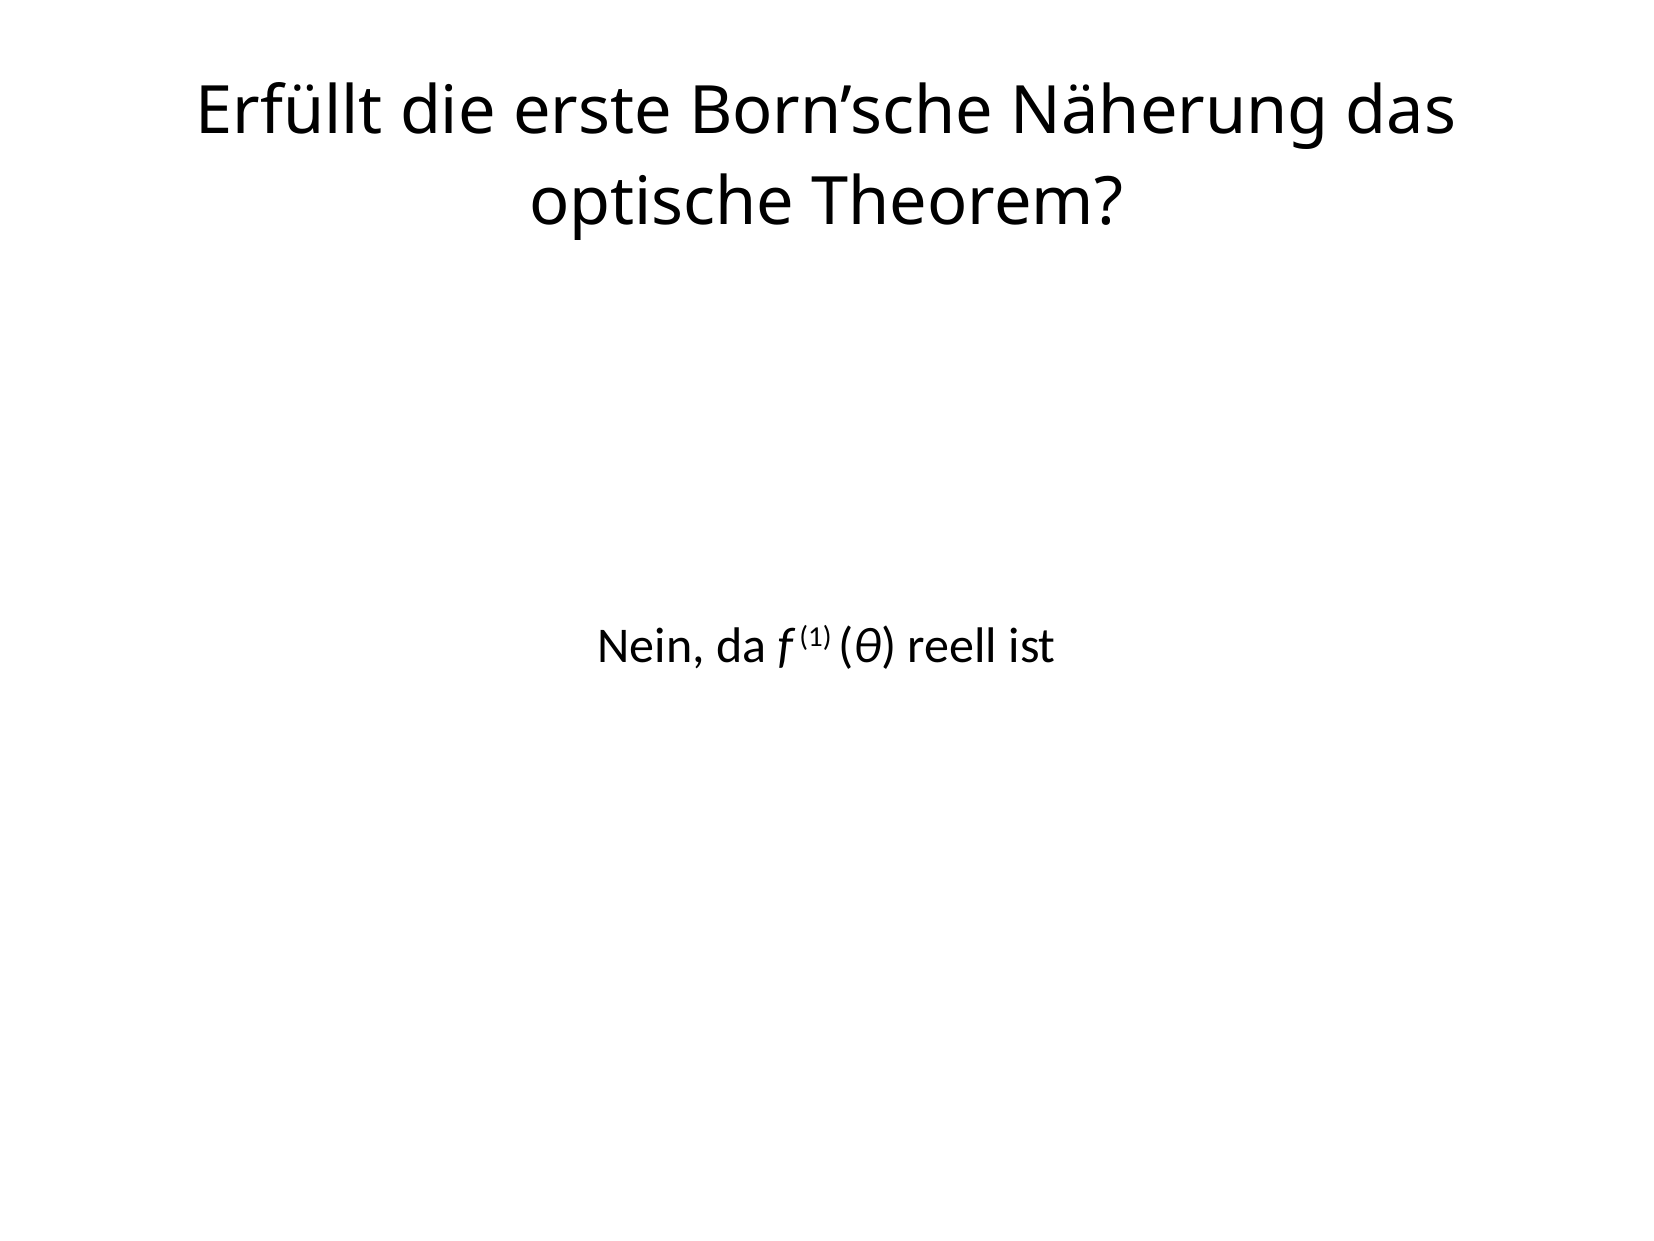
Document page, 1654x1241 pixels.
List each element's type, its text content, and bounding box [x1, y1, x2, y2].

title Erfüllt die erste Born’sche Näherung das optische Theorem? [82, 49, 1571, 257]
subtitle Nein, da f (1) (θ) reell ist [82, 290, 1571, 1010]
